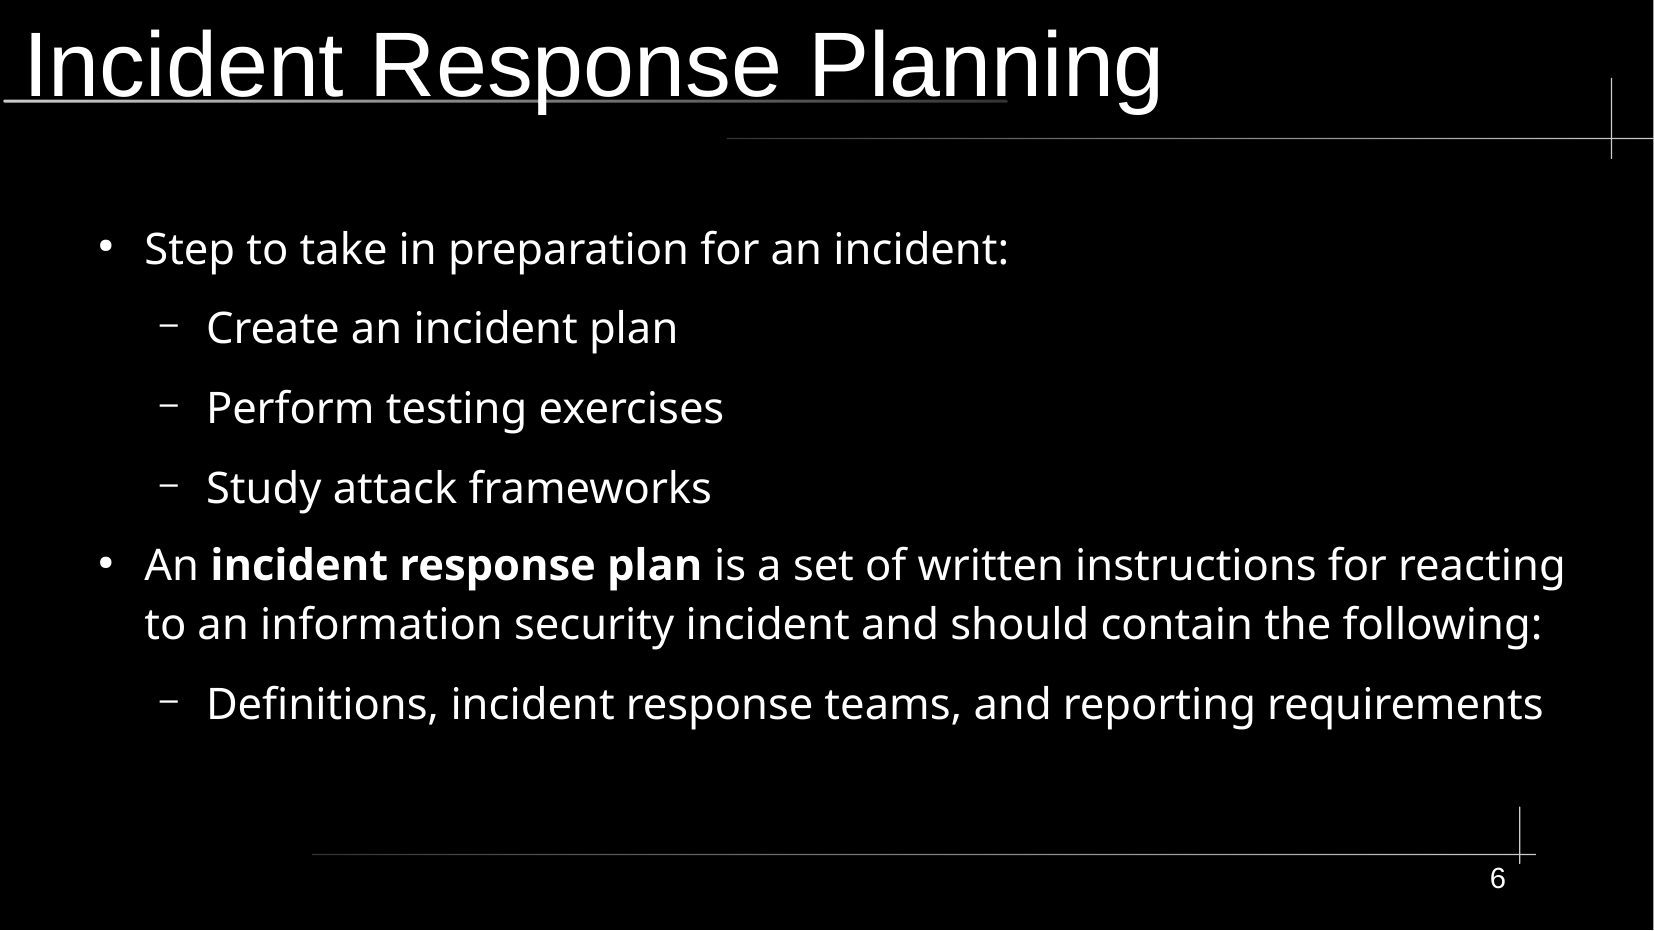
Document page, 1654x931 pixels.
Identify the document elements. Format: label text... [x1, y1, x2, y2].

list Step to take in preparation for an incident: Create an incident plan Perform testing exercises Study attack frameworks An incident response plan is a set of written instructions for reacting to an information security incident and should contain the following: Definitions, incident response teams, and reporting requirements [82, 217, 1571, 758]
title Incident Response Planning [23, 11, 1589, 119]
